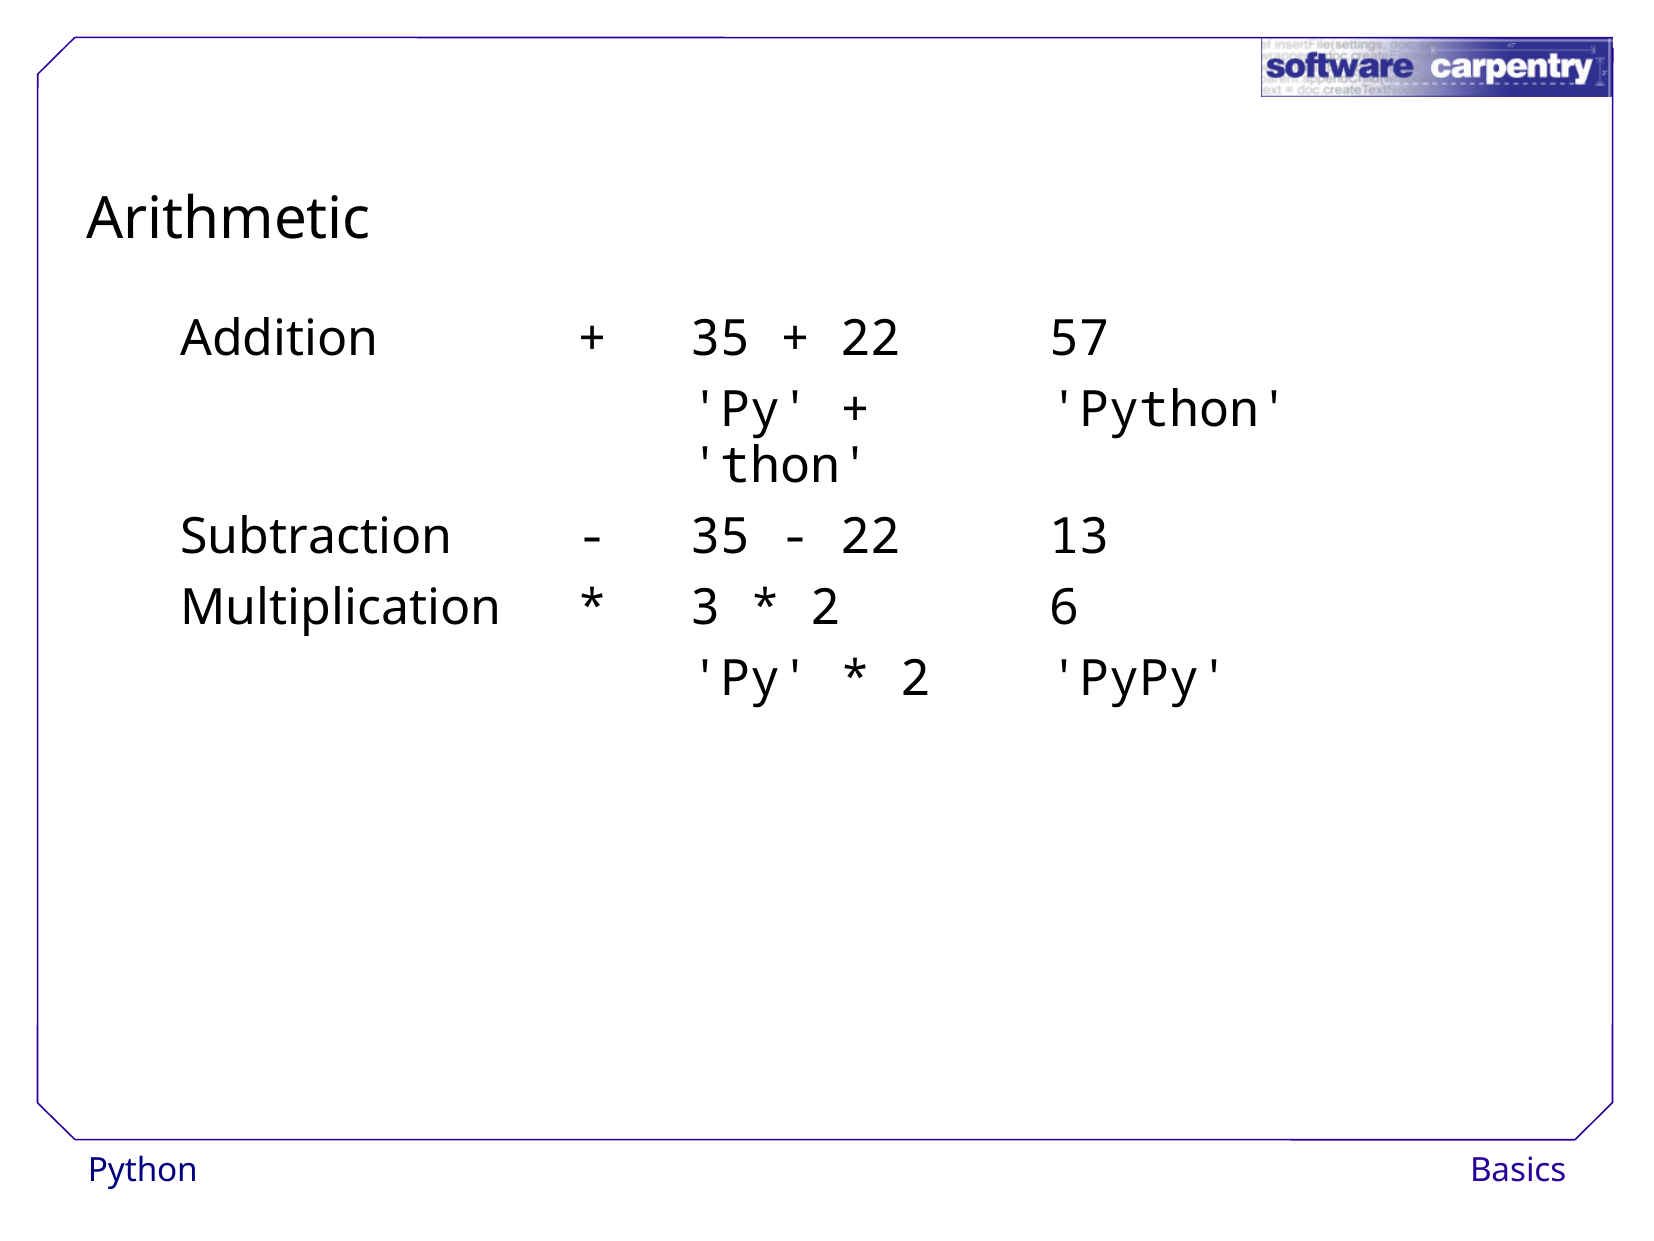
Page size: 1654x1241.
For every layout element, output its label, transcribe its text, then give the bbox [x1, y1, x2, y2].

table_cell * [562, 572, 676, 643]
table_cell 13 [1035, 501, 1441, 572]
table_cell 'Py' * 2 [676, 643, 1035, 719]
table_cell [165, 374, 562, 501]
table_cell [562, 643, 676, 719]
table_cell [165, 643, 562, 719]
table_cell 3 * 2 [676, 572, 1035, 643]
table_header + [562, 303, 676, 374]
table_cell Subtraction [165, 501, 562, 572]
table_header 35 + 22 [676, 303, 1035, 374]
table_cell [562, 374, 676, 501]
table_cell - [562, 501, 676, 572]
table_header 57 [1035, 303, 1441, 374]
table_header Addition [165, 303, 562, 374]
table_cell Multiplication [165, 572, 562, 643]
table_cell 'Python' [1035, 374, 1441, 501]
table_cell 'PyPy' [1035, 643, 1441, 719]
text_box Arithmetic [71, 138, 536, 259]
table_cell 6 [1035, 572, 1441, 643]
table_cell 35 - 22 [676, 501, 1035, 572]
table_cell 'Py' + 'thon' [676, 374, 1035, 501]
picture [1261, 39, 1613, 97]
